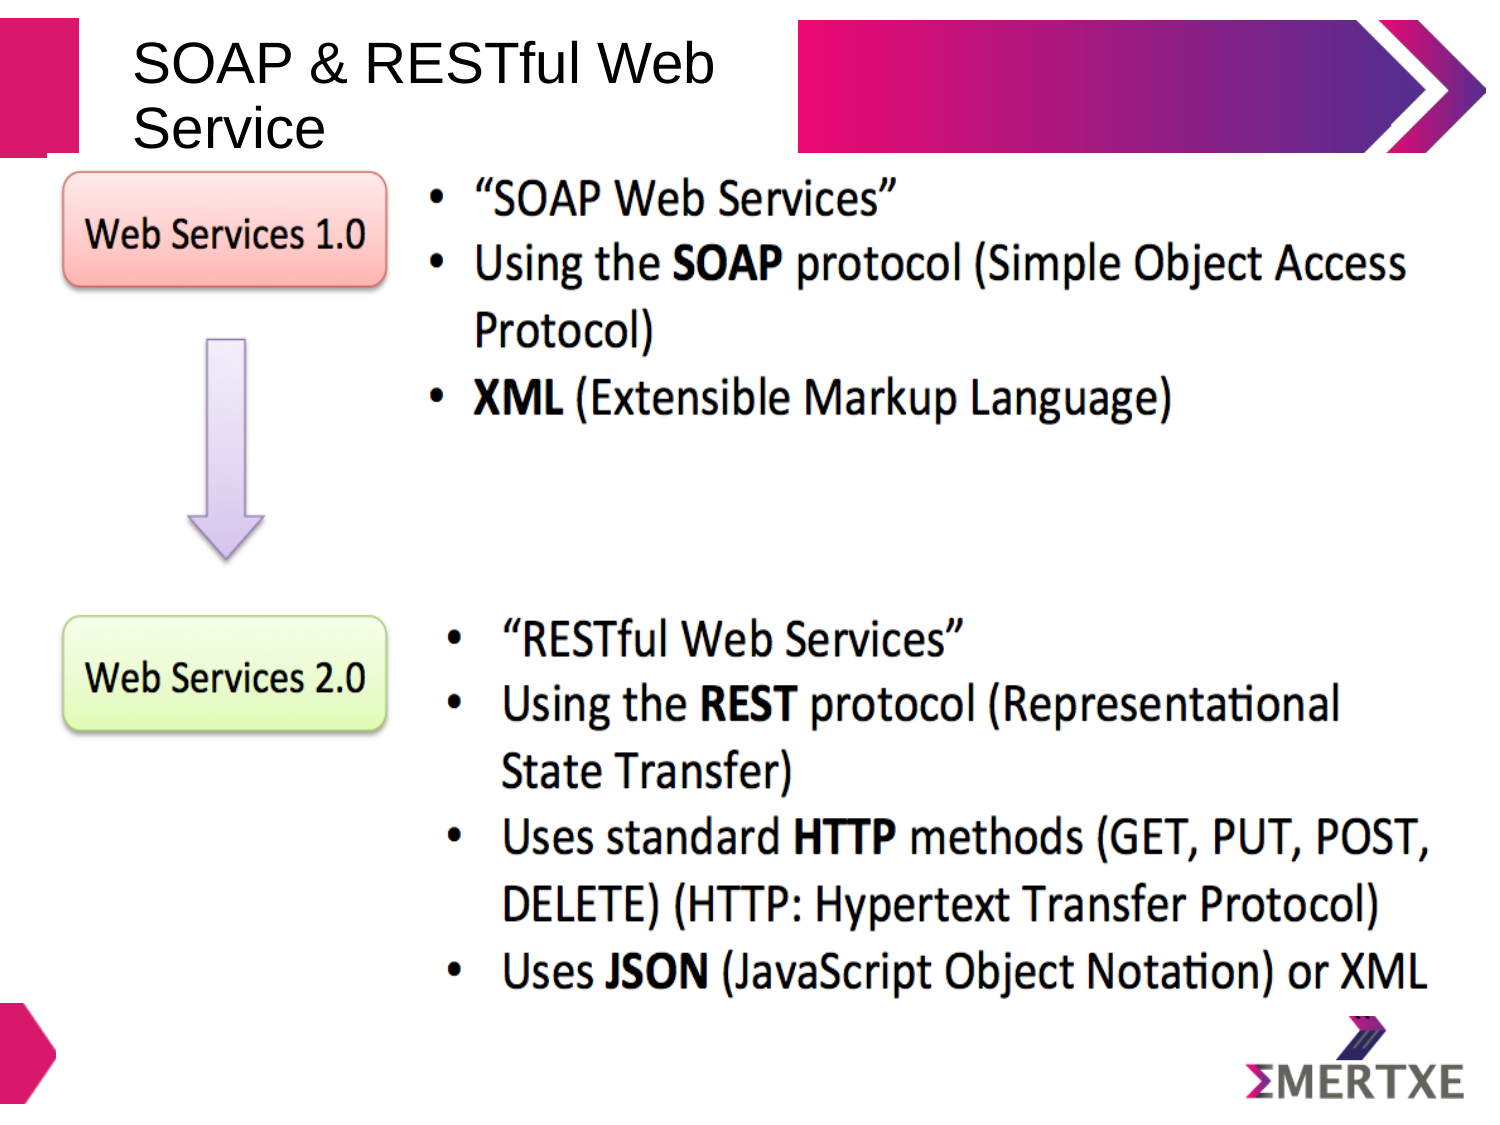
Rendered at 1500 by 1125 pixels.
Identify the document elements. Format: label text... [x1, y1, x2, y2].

picture [47, 20, 1486, 1099]
text_box SOAP & RESTful Web Service [118, 23, 756, 169]
